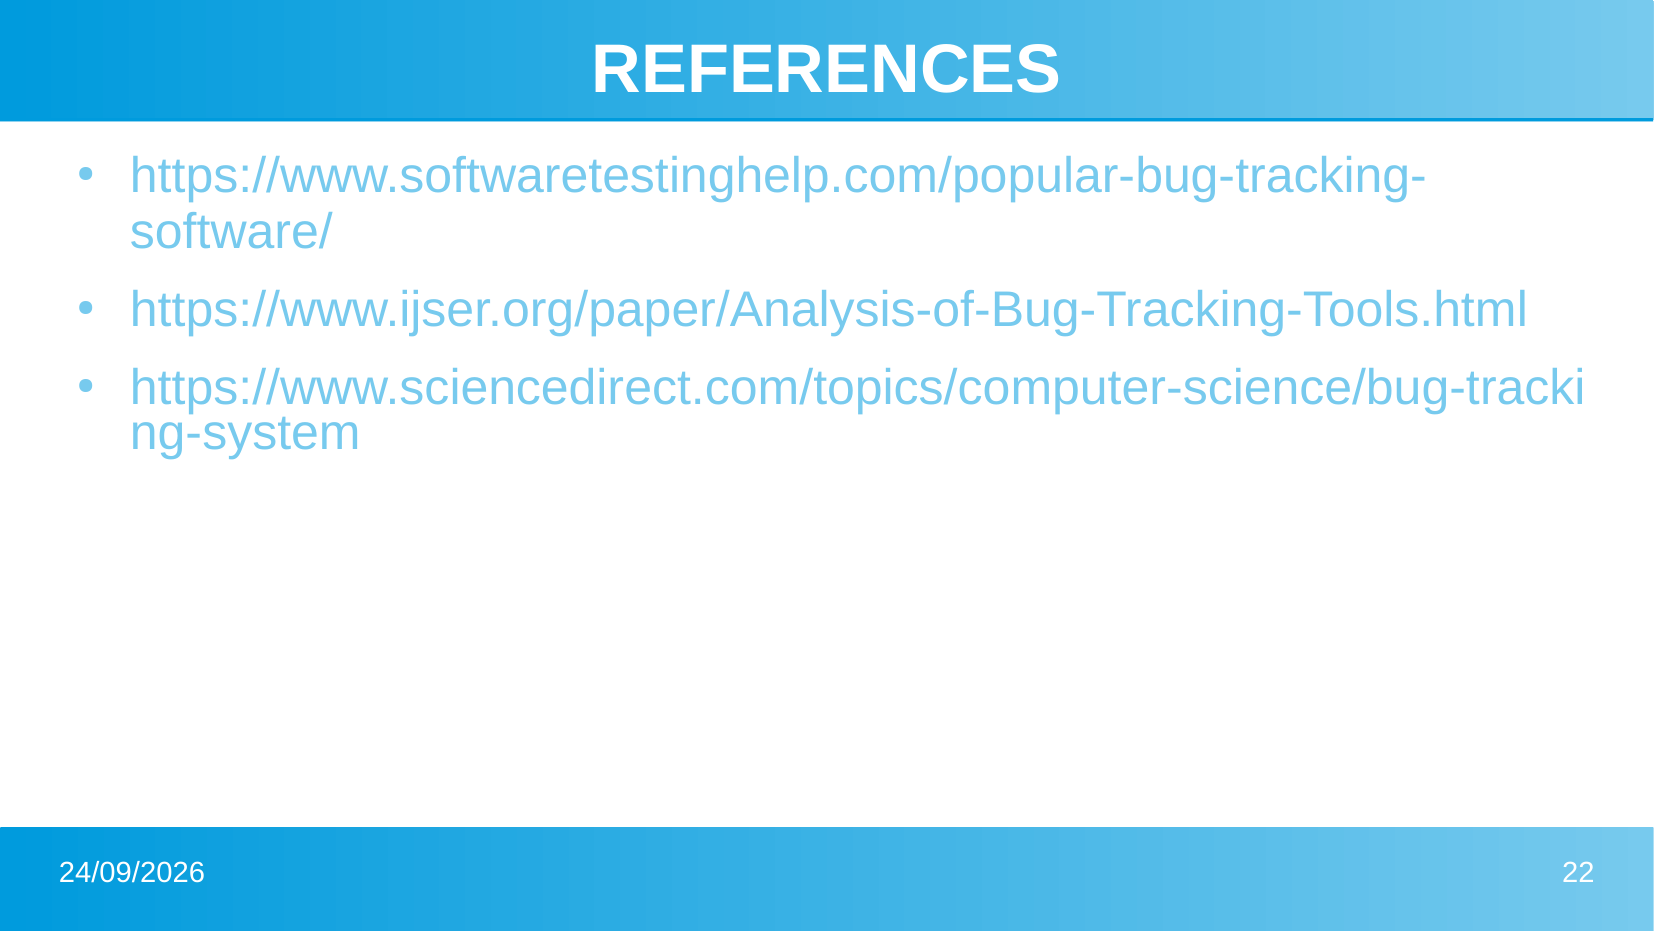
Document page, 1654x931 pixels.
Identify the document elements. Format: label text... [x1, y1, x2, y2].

title REFERENCES [59, 29, 1595, 108]
list https://www.softwaretestinghelp.com/popular-bug-tracking-software/ https://www.ijser.org/paper/Analysis-of-Bug-Tracking-Tools.html https://www.sciencedirect.com/topics/computer-science/bug-tracking-system [59, 147, 1595, 739]
